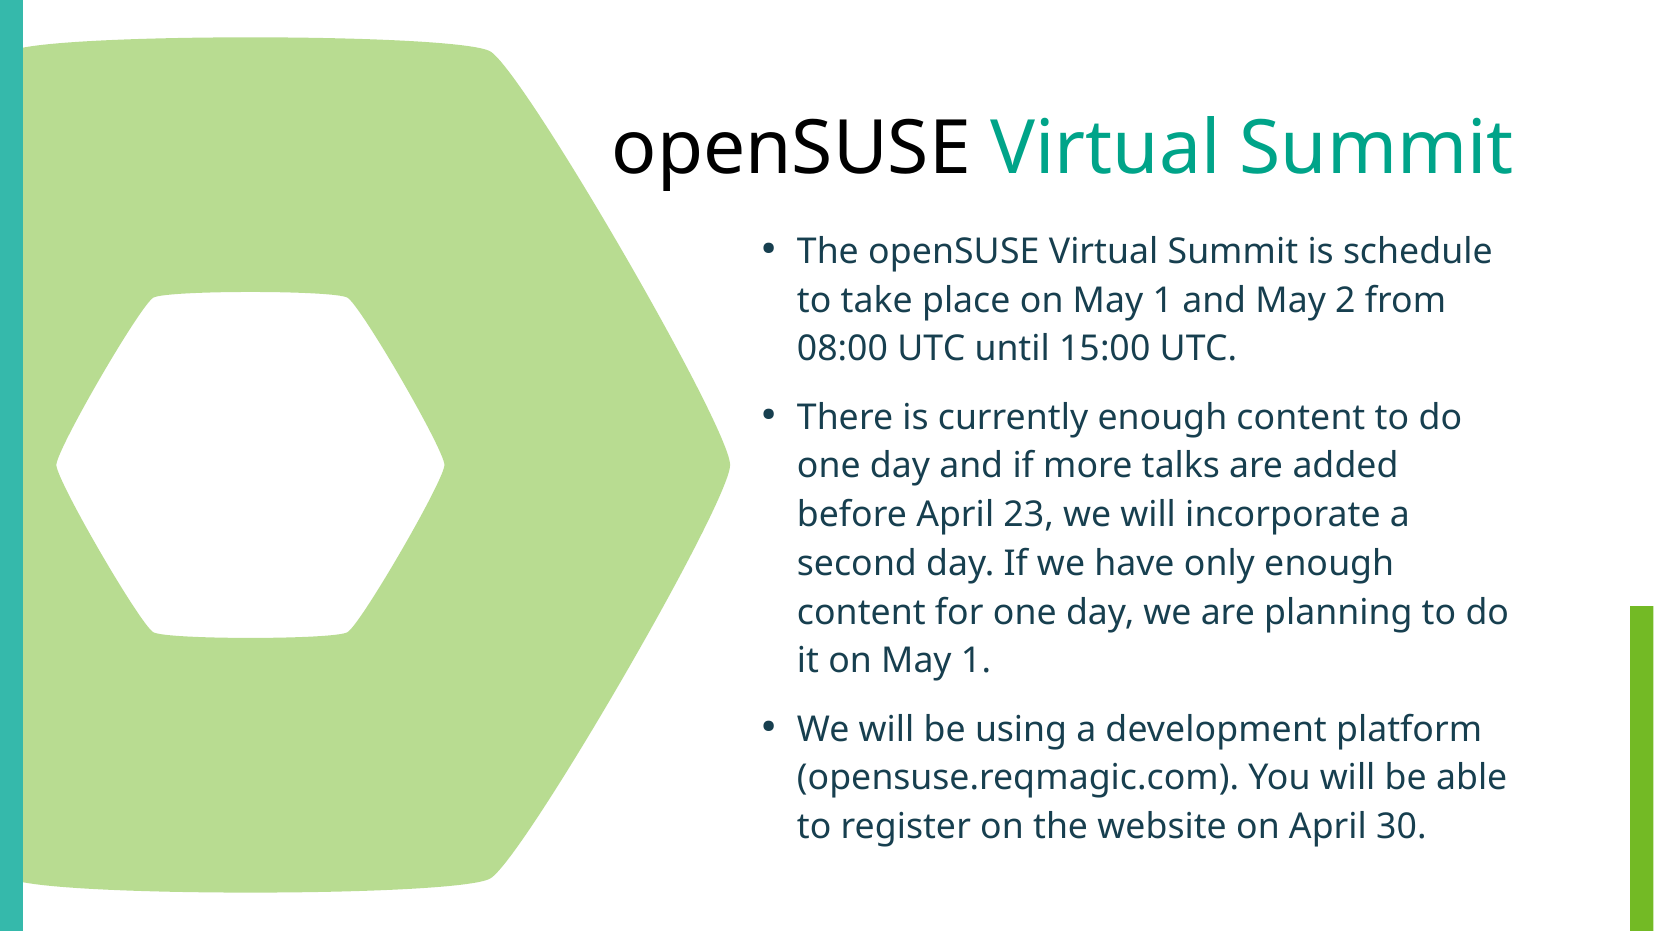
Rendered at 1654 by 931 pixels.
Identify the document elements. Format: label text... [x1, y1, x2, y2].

list The openSUSE Virtual Summit is schedule to take place on May 1 and May 2 from 08:00 UTC until 15:00 UTC. There is currently enough content to do one day and if more talks are added before April 23, we will incorporate a second day. If we have only enough content for one day, we are planning to do it on May 1. We will be using a development platform (opensuse.reqmagic.com). You will be able to register on the website on April 30. [750, 225, 1520, 901]
title openSUSE Virtual Summit [555, 49, 1571, 239]
text_box [0, 37, 731, 893]
